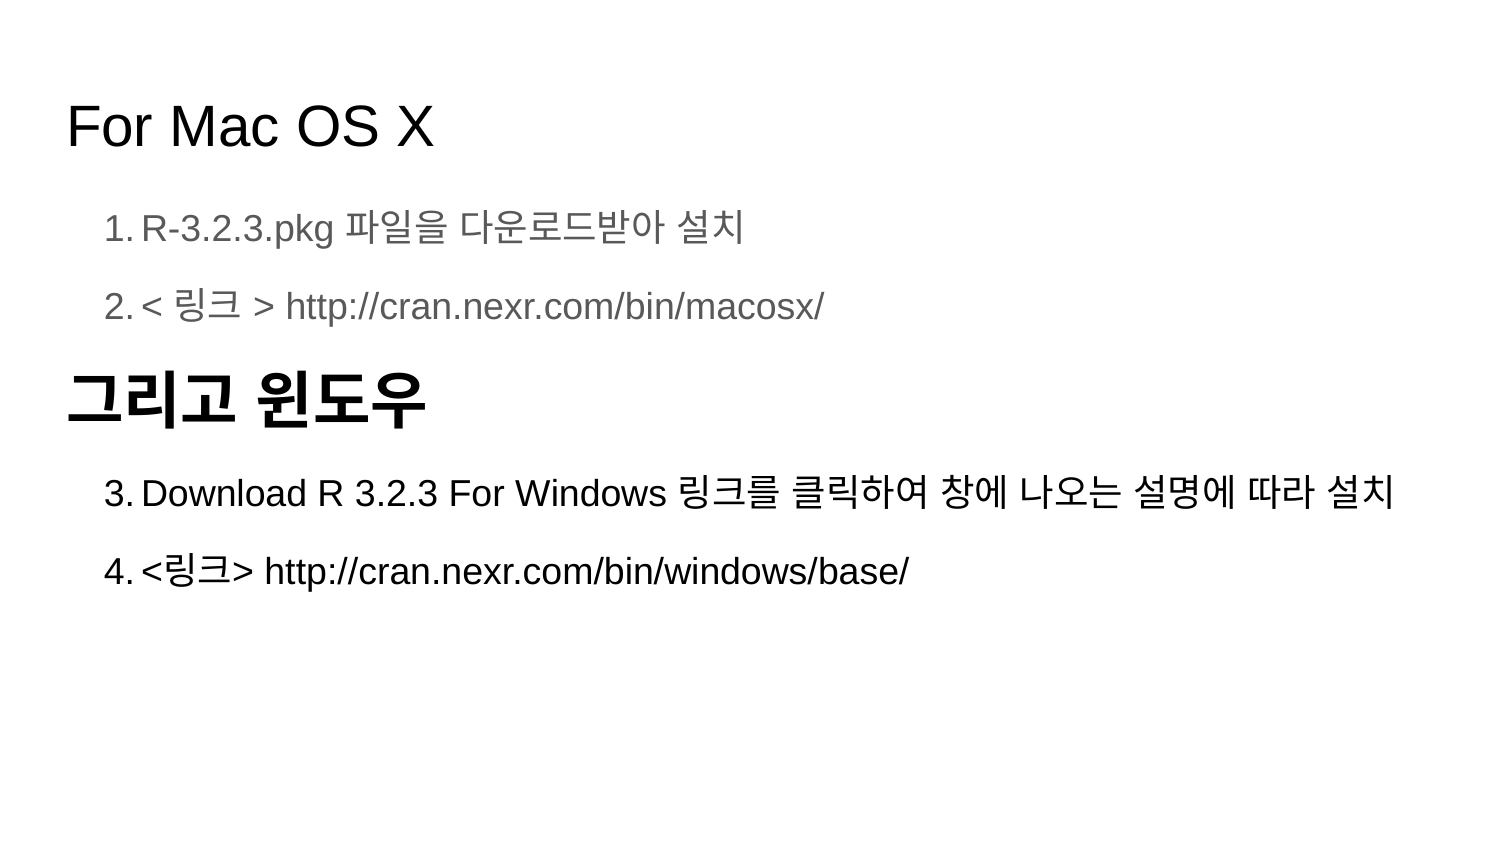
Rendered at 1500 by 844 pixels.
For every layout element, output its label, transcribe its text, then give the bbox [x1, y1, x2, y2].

title For Mac OS X [51, 72, 1449, 167]
list R-3.2.3.pkg 파일을 다운로드받아 설치 < 링크 > http://cran.nexr.com/bin/macosx/ 그리고 윈도우 Download R 3.2.3 For Windows 링크를 클릭하여 창에 나오는 설명에 따라 설치 <링크> http://cran.nexr.com/bin/windows/base/ [51, 189, 1449, 748]
